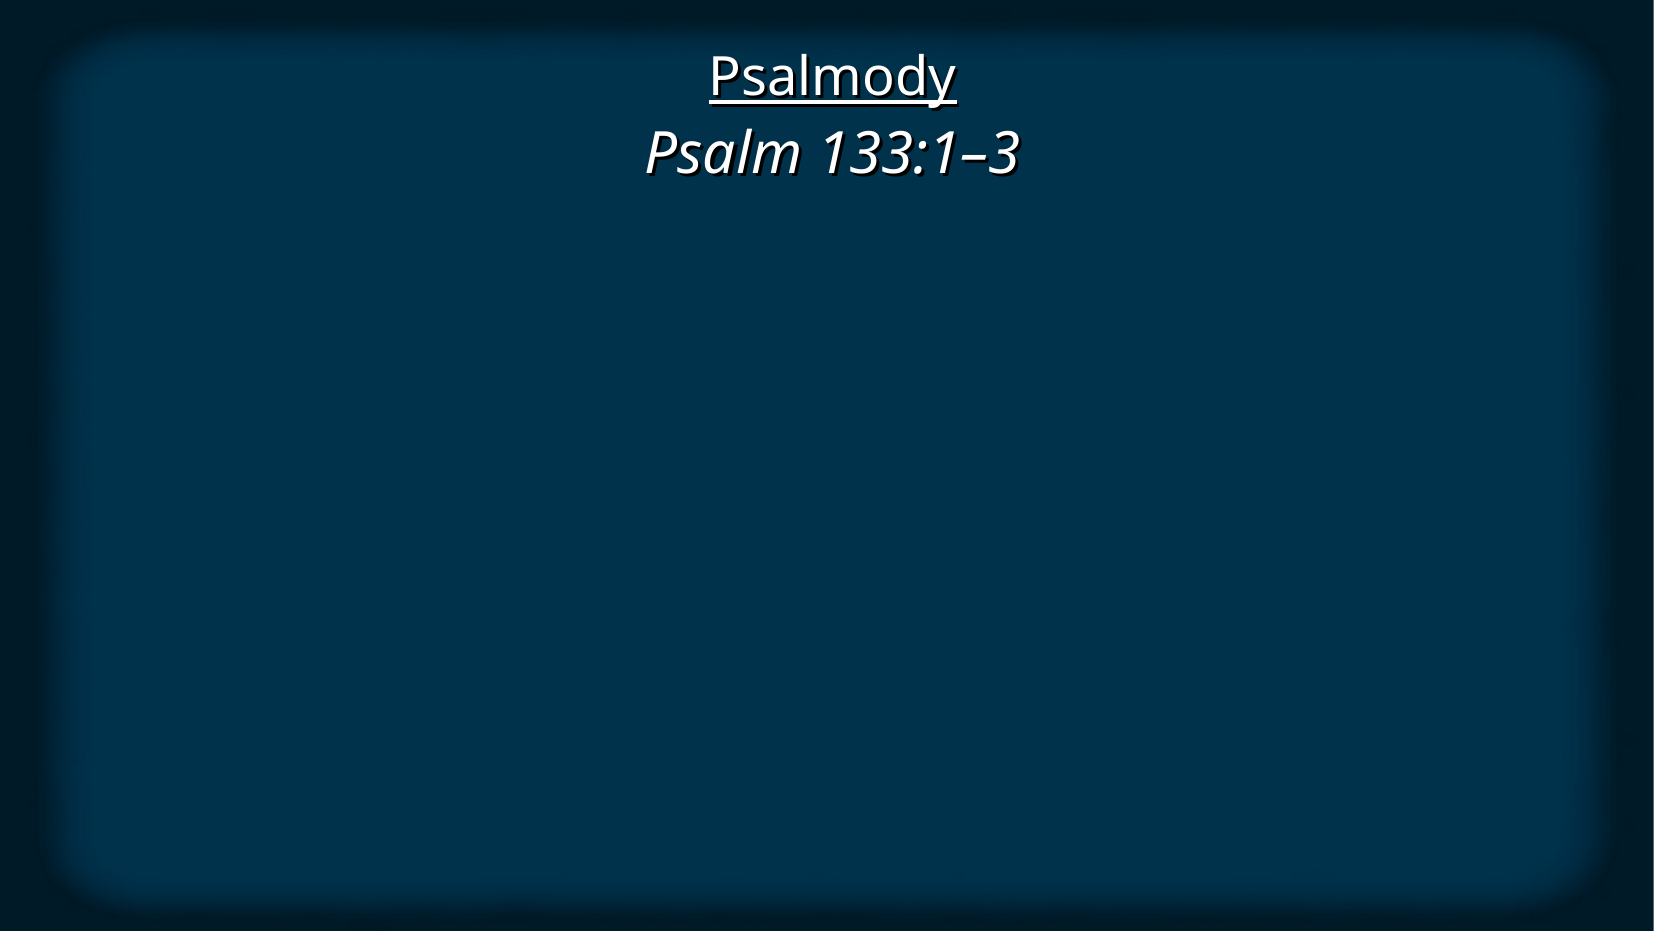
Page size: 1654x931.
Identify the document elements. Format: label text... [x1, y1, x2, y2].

picture [0, 0, 1654, 931]
text_box Psalmody Psalm 133:1–3 [90, 30, 1576, 194]
